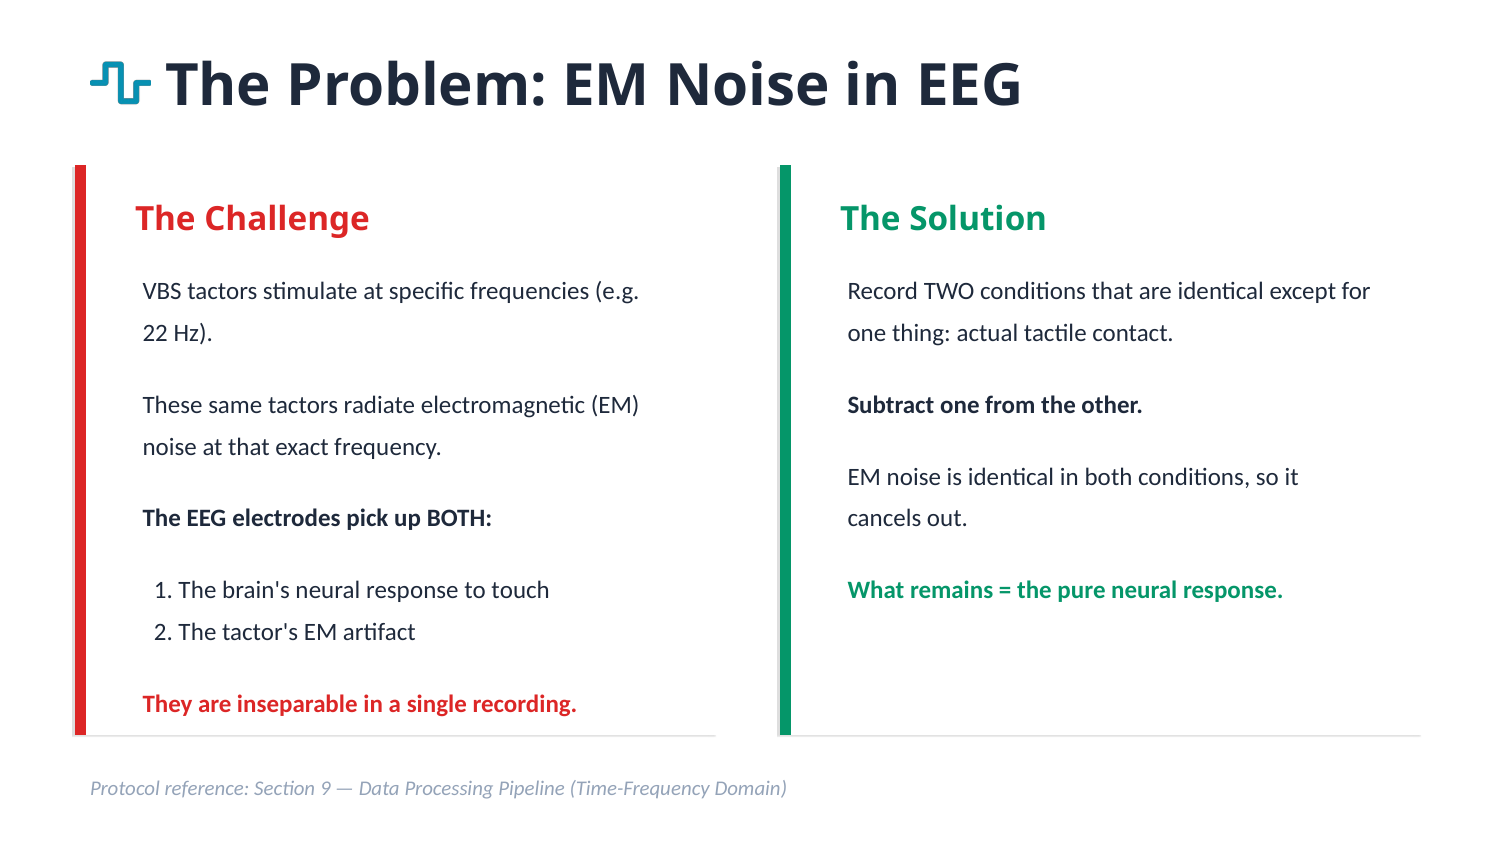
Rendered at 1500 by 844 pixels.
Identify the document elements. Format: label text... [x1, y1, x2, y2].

picture [90, 67, 151, 113]
text_box [780, 165, 1425, 735]
text_box [75, 165, 720, 735]
text_box Protocol reference: Section 9 — Data Processing Pipeline (Time-Frequency Domain) [75, 765, 1425, 810]
text_box The Challenge [120, 188, 690, 248]
text_box The Solution [825, 188, 1395, 248]
picture [90, 52, 151, 99]
text_box VBS tactors stimulate at specific frequencies (e.g. 22 Hz). These same tactors radiate electromagnetic (EM) noise at that exact frequency. The EEG electrodes pick up BOTH: 1. The brain's neural response to touch 2. The tactor's EM artifact They are inseparable in a single recording. [128, 255, 683, 705]
text_box Record TWO conditions that are identical except for one thing: actual tactile contact. Subtract one from the other. EM noise is identical in both conditions, so it cancels out. What remains = the pure neural response. [833, 255, 1388, 705]
text_box The Problem: EM Noise in EEG [165, 45, 1365, 120]
